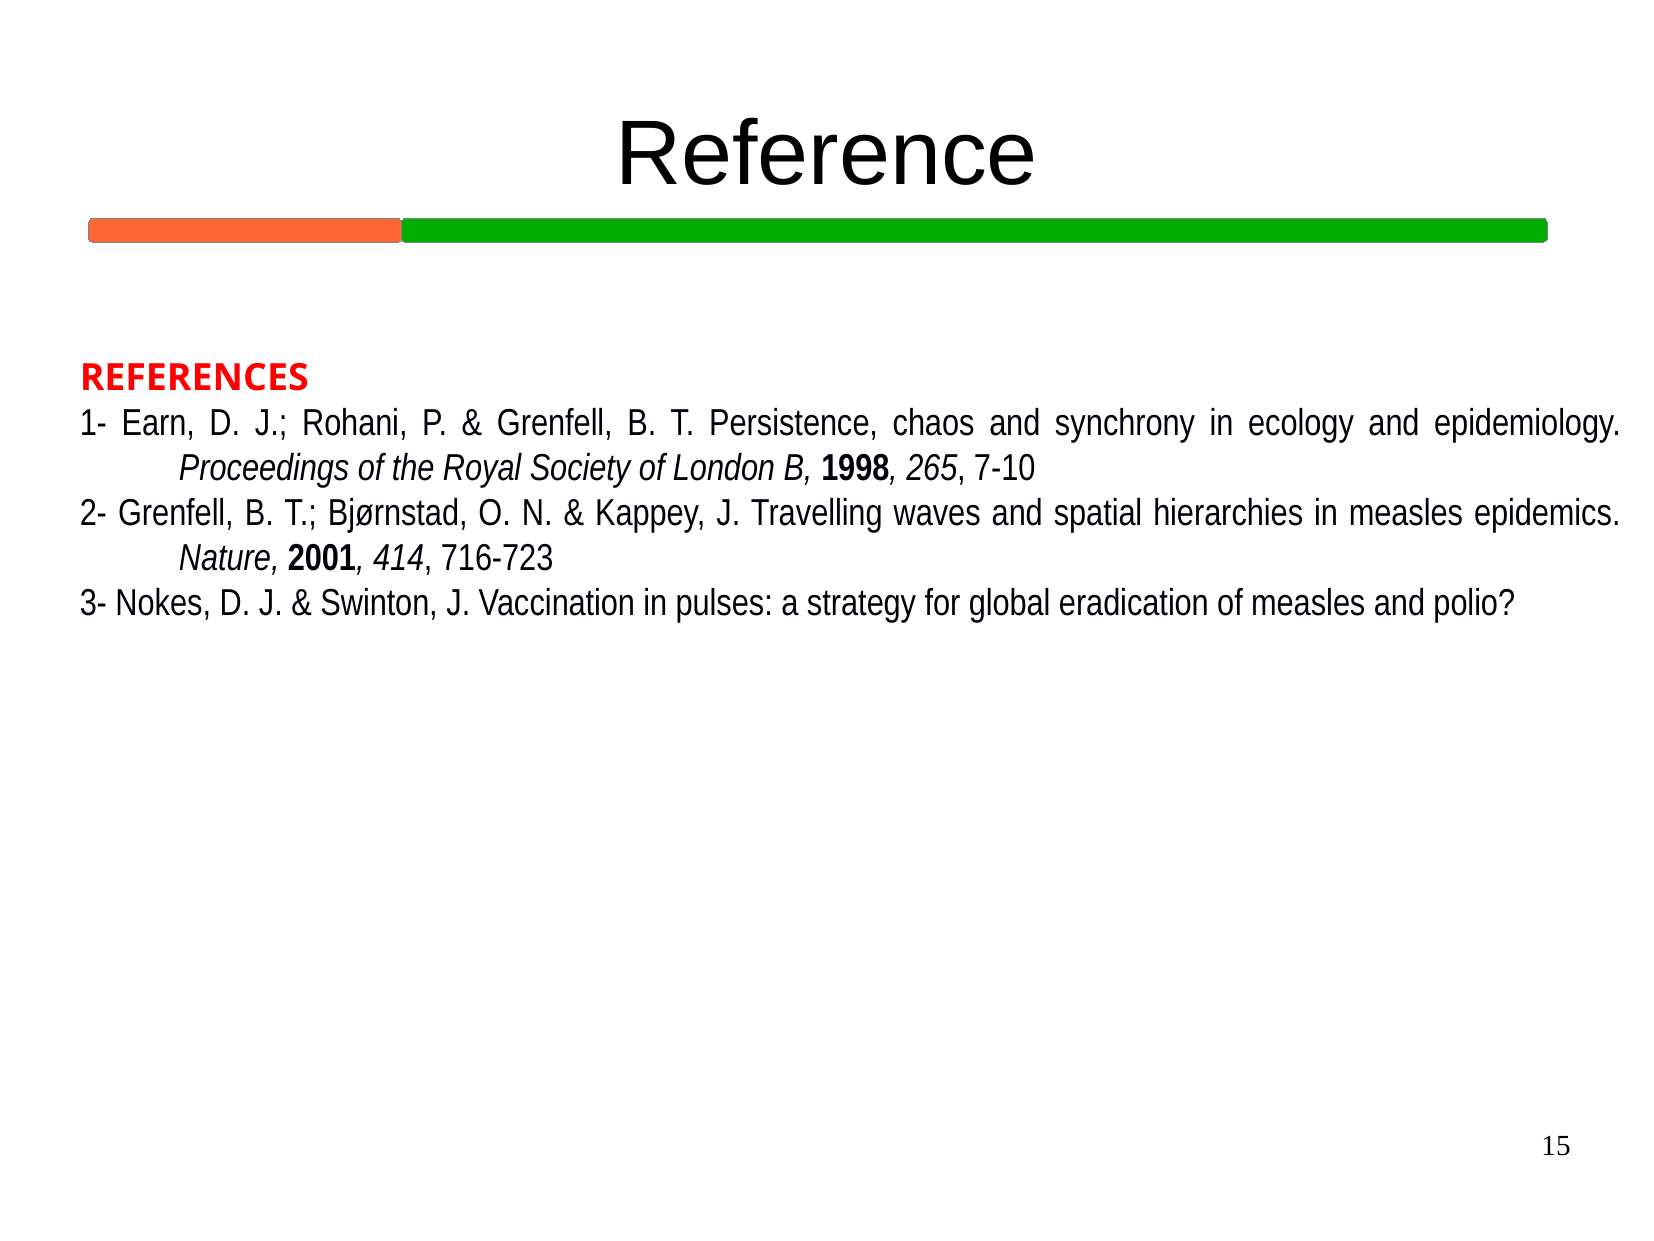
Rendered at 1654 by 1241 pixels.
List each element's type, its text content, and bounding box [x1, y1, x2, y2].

title Reference [82, 49, 1571, 257]
text_box REFERENCES 1- Earn, D. J.; Rohani, P. & Grenfell, B. T. Persistence, chaos and synchrony in ecology and epidemiology. Proceedings of the Royal Society of London B, 1998, 265, 7-10 2- Grenfell, B. T.; Bjørnstad, O. N. & Kappey, J. Travelling waves and spatial hierarchies in measles epidemics. Nature, 2001, 414, 716-723 3- Nokes, D. J. & Swinton, J. Vaccination in pulses: a strategy for global eradication of measles and polio? [59, 342, 1642, 633]
text_box [88, 218, 1548, 243]
